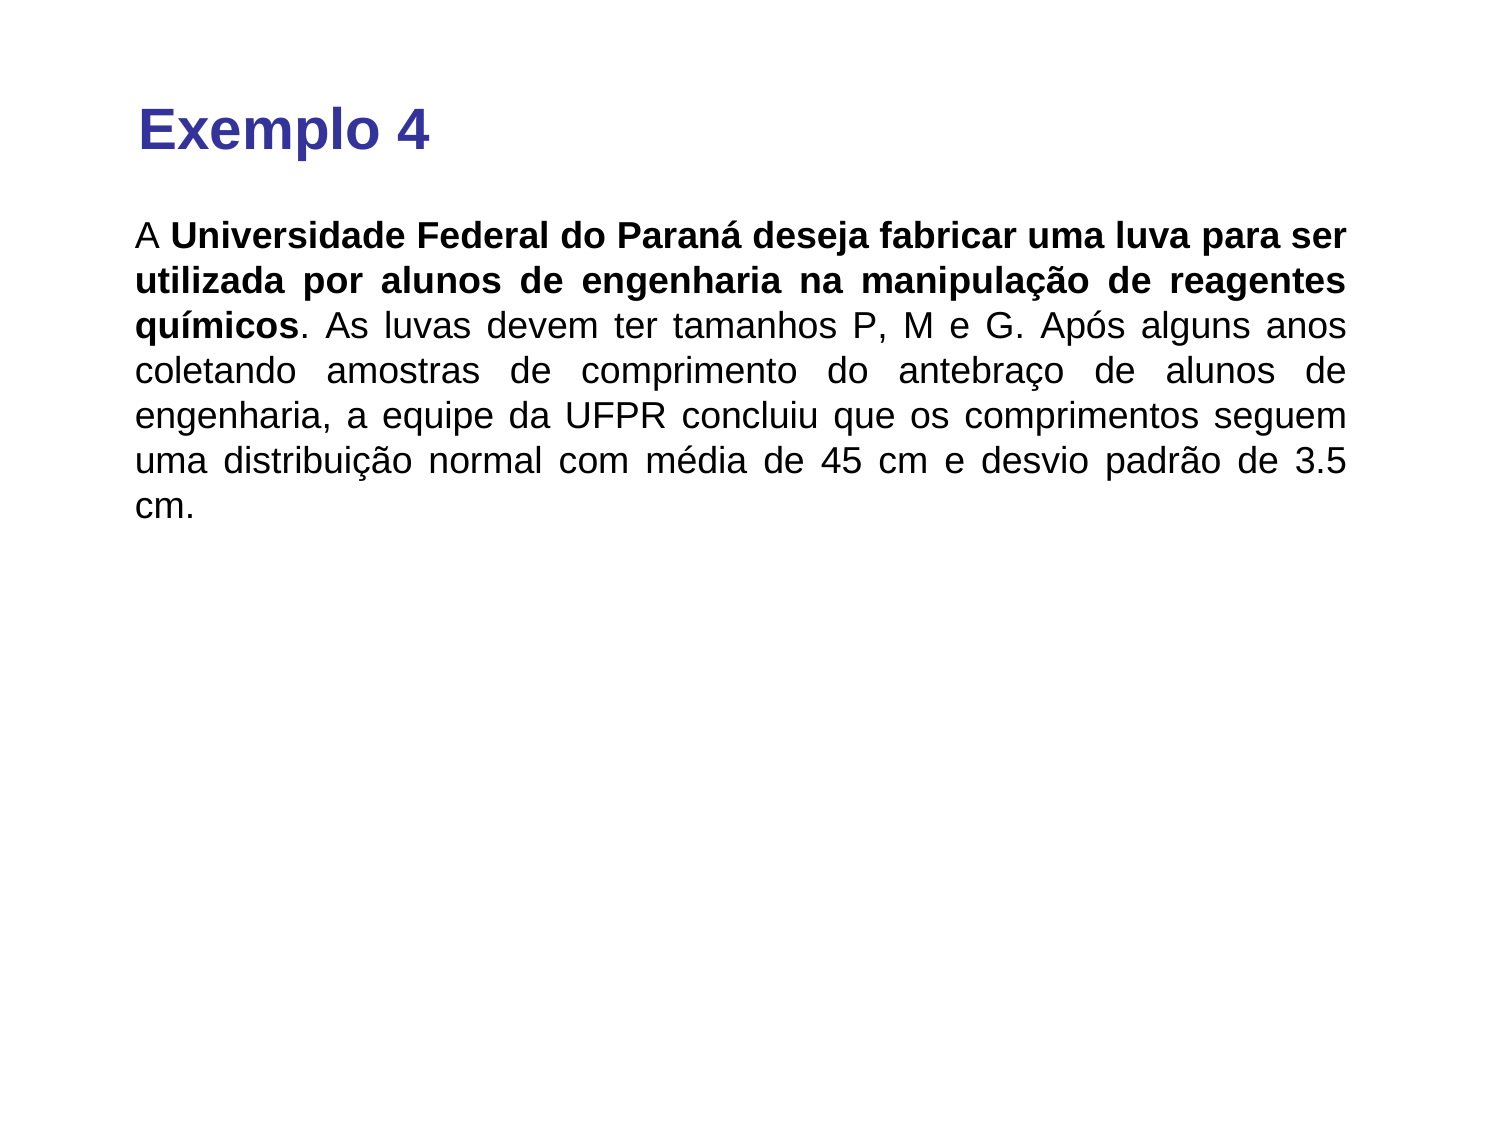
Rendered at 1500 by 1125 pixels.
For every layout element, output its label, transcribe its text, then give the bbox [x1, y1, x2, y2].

text_box A Universidade Federal do Paraná deseja fabricar uma luva para ser utilizada por alunos de engenharia na manipulação de reagentes químicos. As luvas devem ter tamanhos P, M e G. Após alguns anos coletando amostras de comprimento do antebraço de alunos de engenharia, a equipe da UFPR concluiu que os comprimentos seguem uma distribuição normal com média de 45 cm e desvio padrão de 3.5 cm. [120, 203, 1362, 534]
text_box Exemplo 4 [123, 83, 1400, 180]
